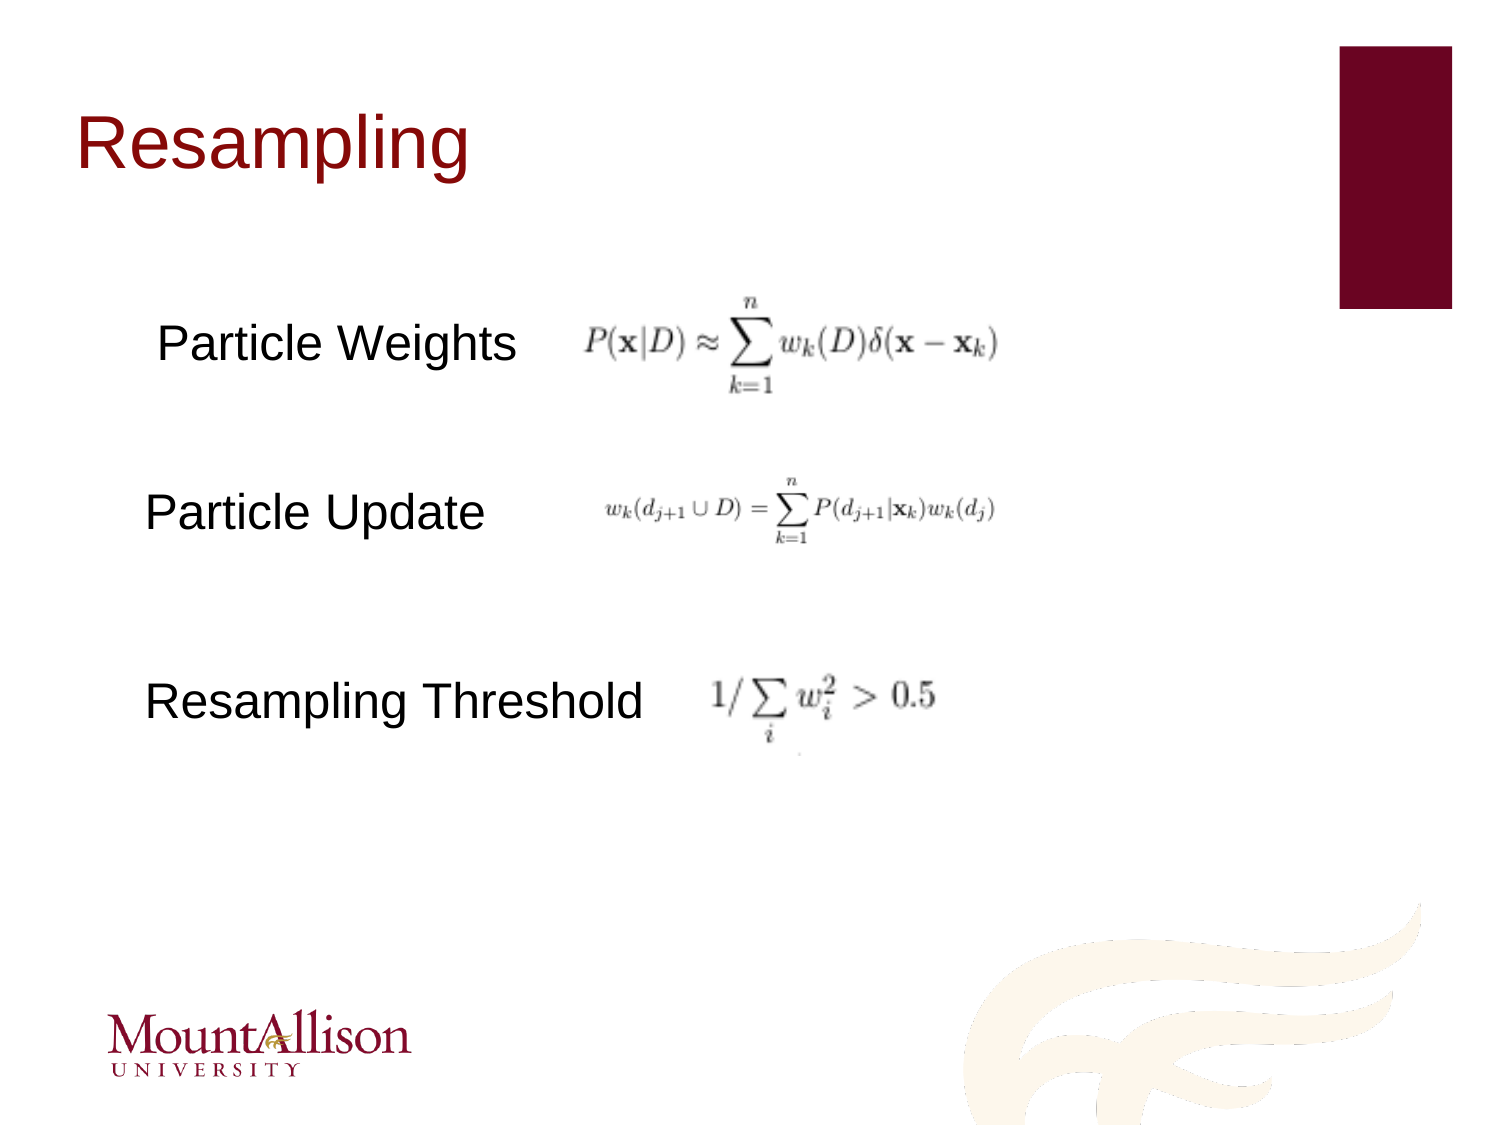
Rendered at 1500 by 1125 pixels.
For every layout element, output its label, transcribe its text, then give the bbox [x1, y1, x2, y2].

text_box Resampling Threshold [129, 661, 659, 737]
picture [107, 901, 1423, 1125]
picture [696, 664, 945, 756]
title Resampling [75, 44, 1425, 233]
picture [519, 247, 1052, 426]
picture [555, 445, 1015, 567]
text_box Particle Update [129, 472, 502, 548]
text_box Particle Weights [141, 303, 532, 378]
